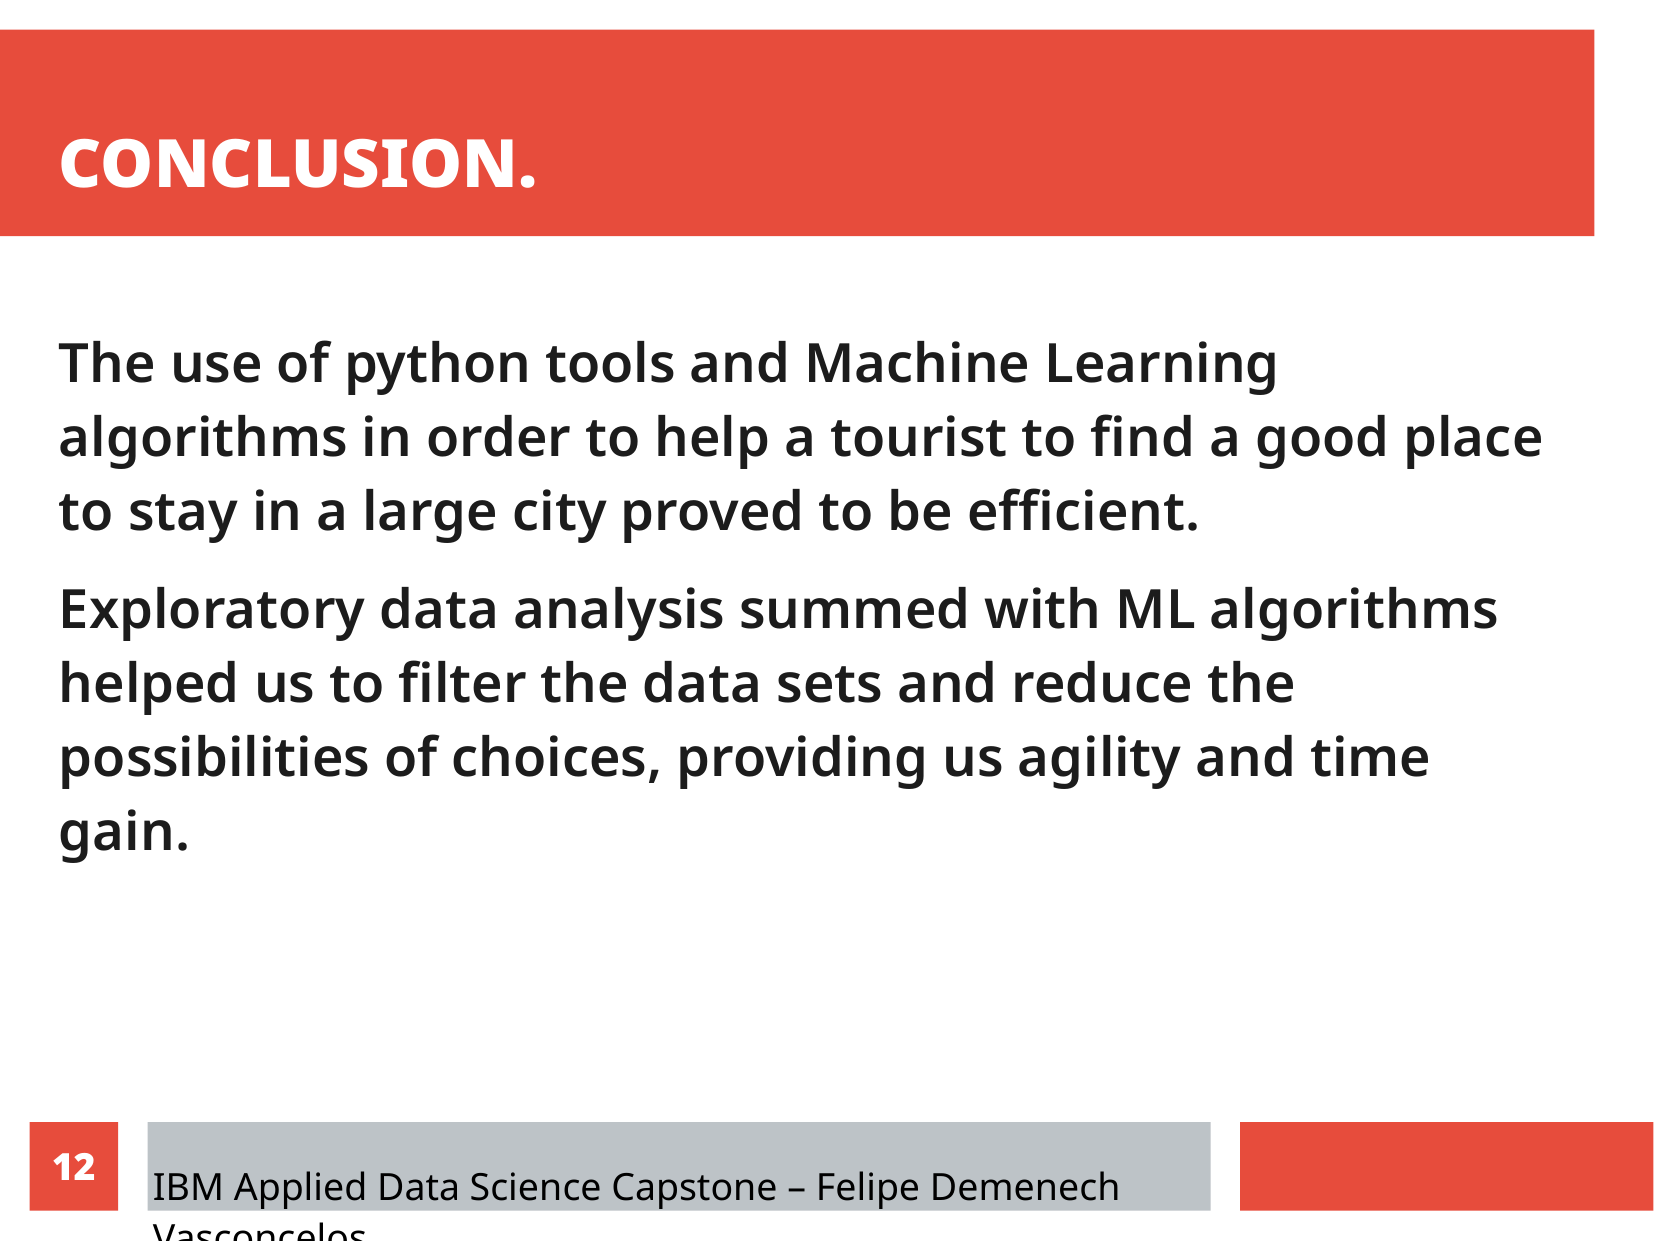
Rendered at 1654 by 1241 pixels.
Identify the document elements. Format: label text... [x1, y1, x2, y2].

list The use of python tools and Machine Learning algorithms in order to help a tourist to find a good place to stay in a large city proved to be efficient. Exploratory data analysis summed with ML algorithms helped us to filter the data sets and reduce the possibilities of choices, providing us agility and time gain. [59, 324, 1565, 1093]
title CONCLUSION. [59, 59, 1595, 207]
text_box IBM Applied Data Science Capstone – Felipe Demenech Vasconcelos. [138, 1153, 1235, 1241]
